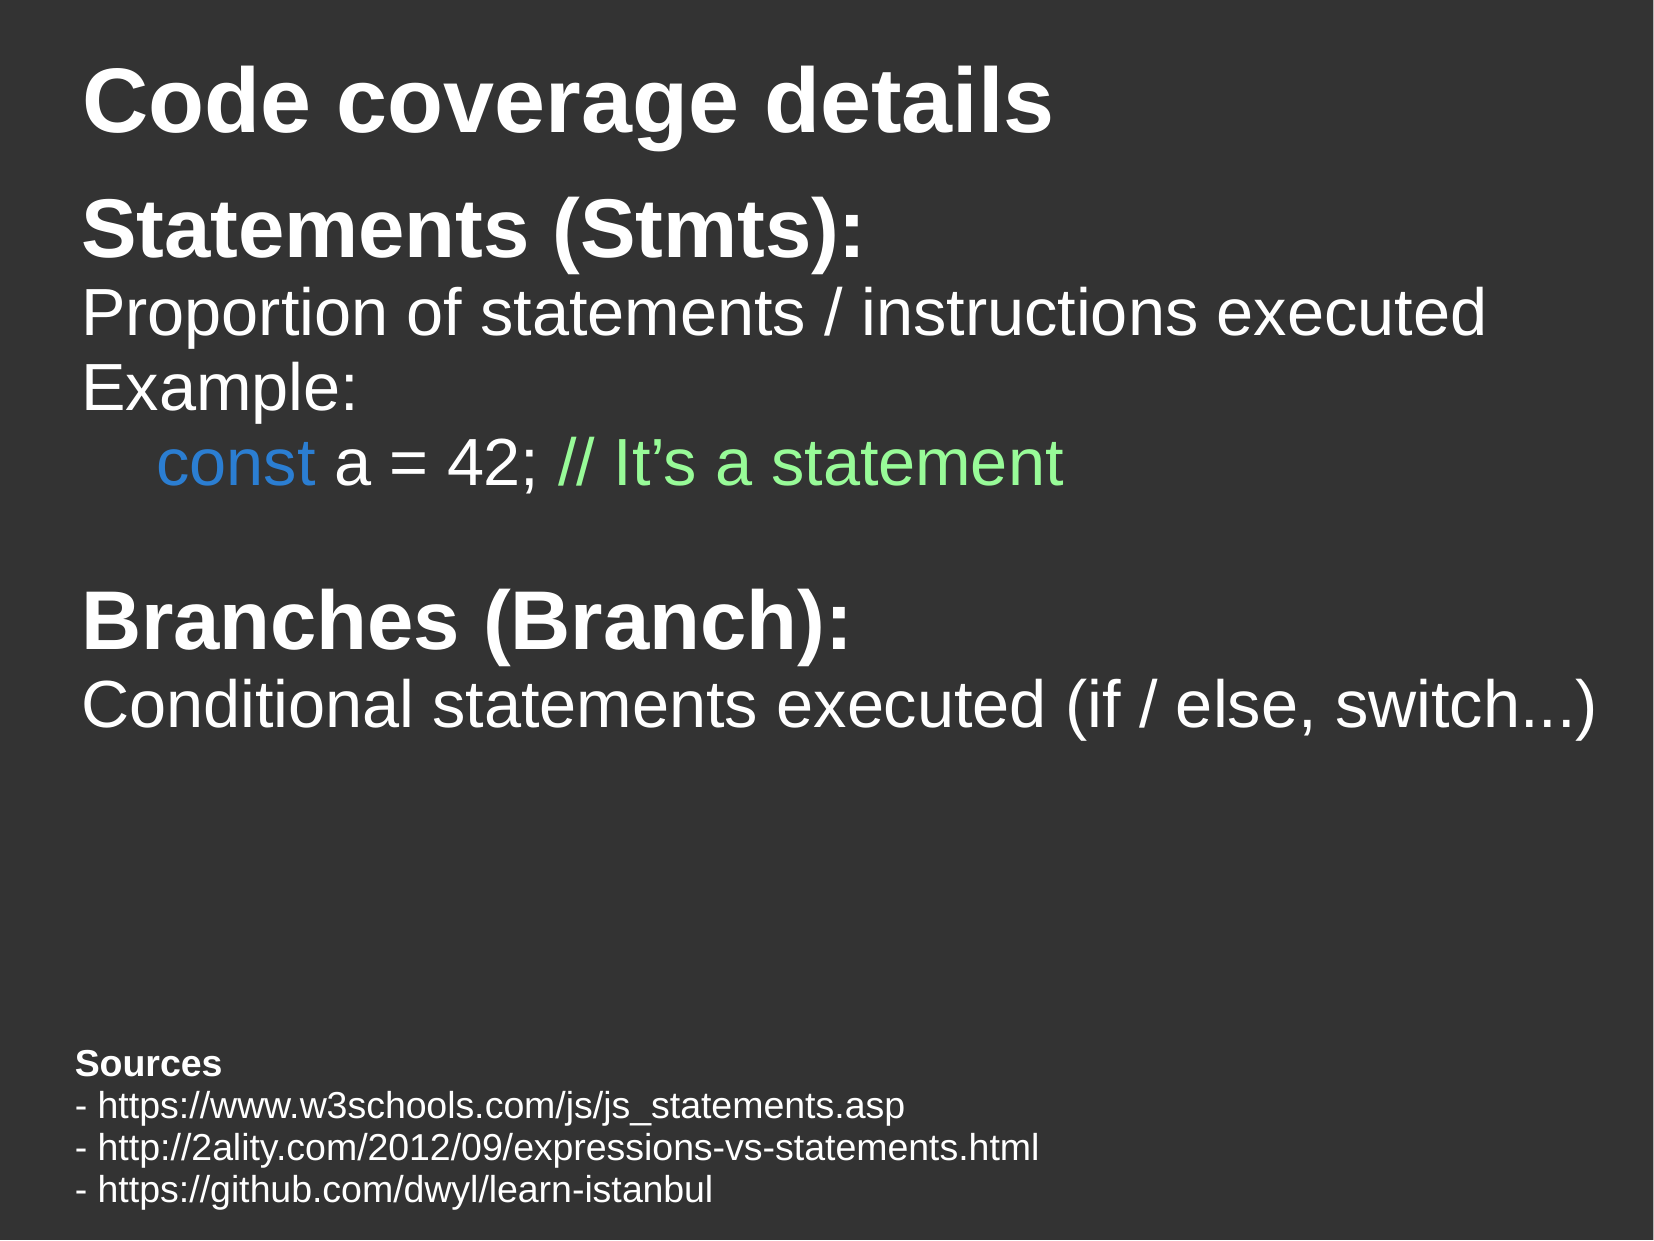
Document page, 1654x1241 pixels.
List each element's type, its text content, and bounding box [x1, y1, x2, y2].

title Statements (Stmts): Proportion of statements / instructions executed Example: const a = 42; // It’s a statement Branches (Branch): Conditional statements executed (if / else, switch...) [81, 182, 1606, 743]
title Code coverage details [82, 49, 1571, 182]
text_box Sources - https://www.w3schools.com/js/js_statements.asp - http://2ality.com/2012/09/expressions-vs-statements.html - https://github.com/dwyl/learn-istanbul [60, 1035, 1546, 1241]
